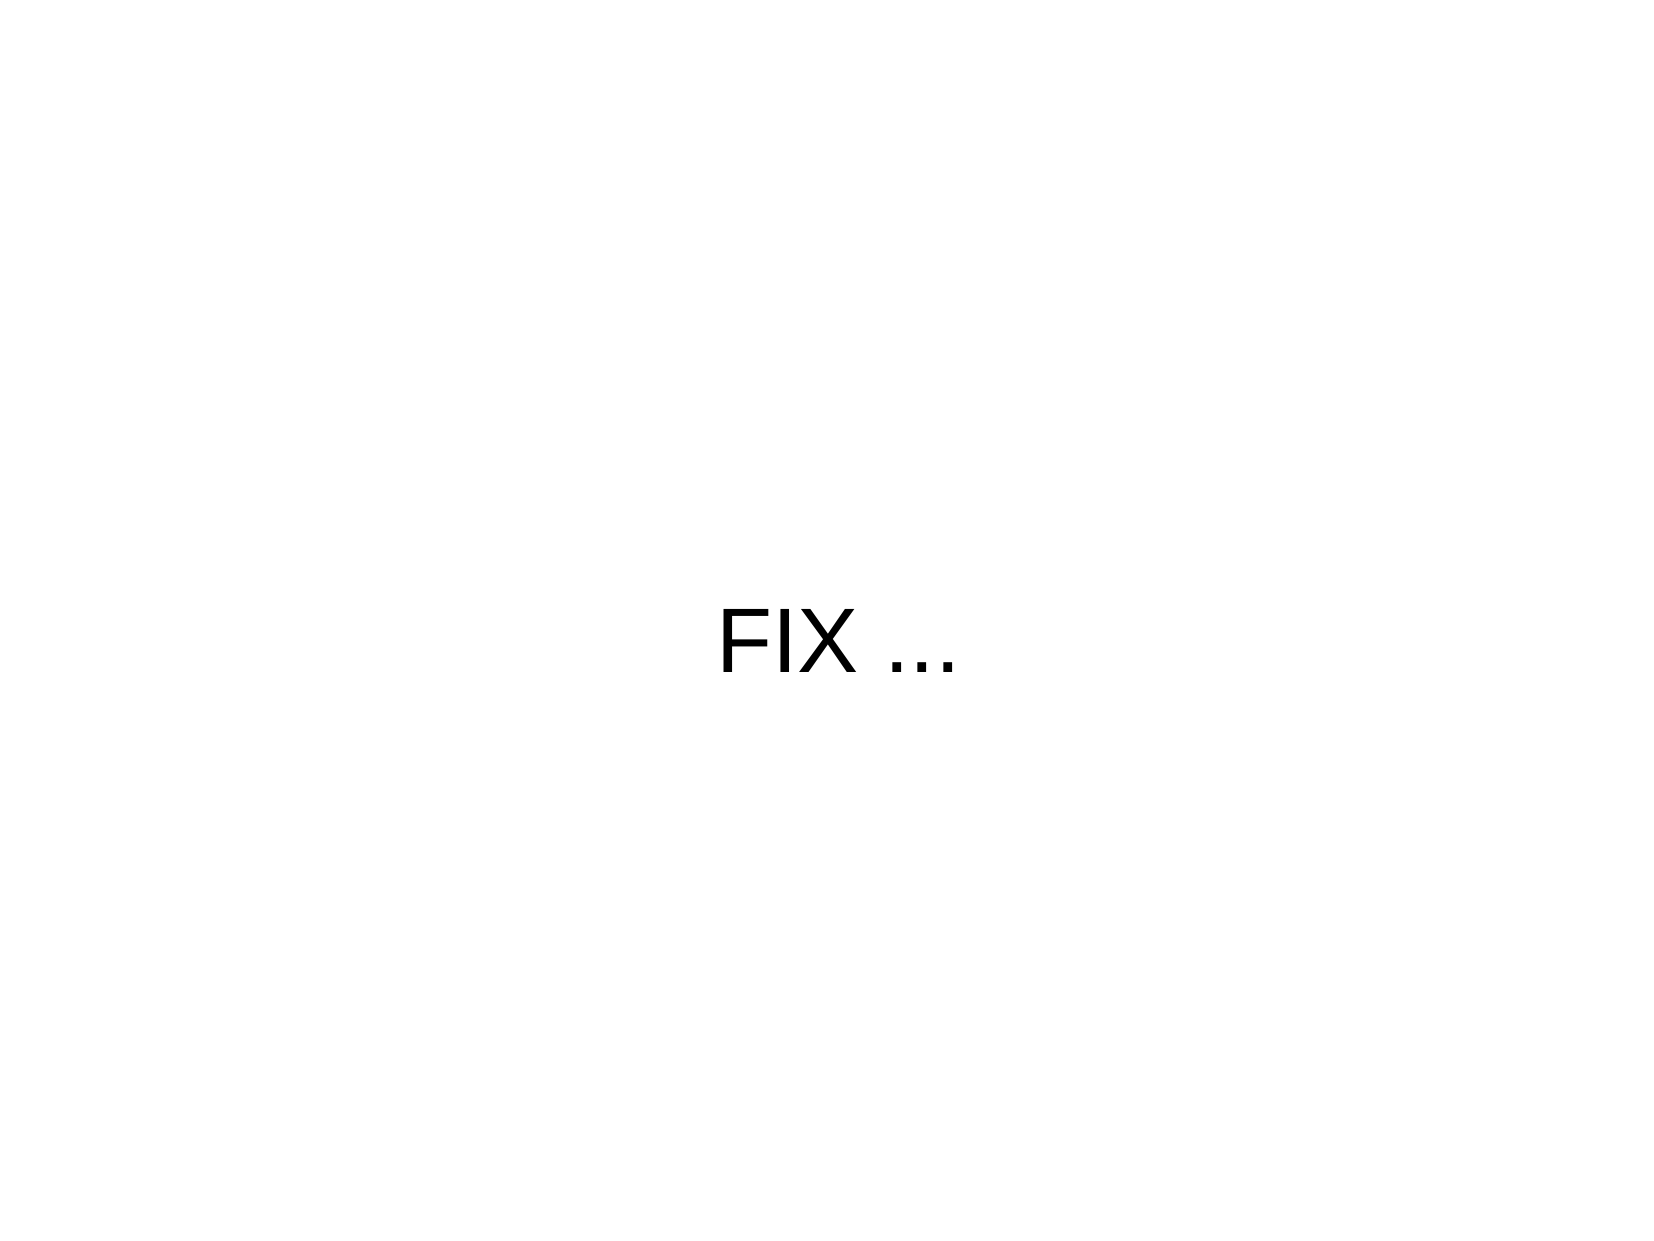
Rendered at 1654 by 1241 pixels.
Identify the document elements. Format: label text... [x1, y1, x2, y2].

title FIX ... [94, 537, 1583, 745]
